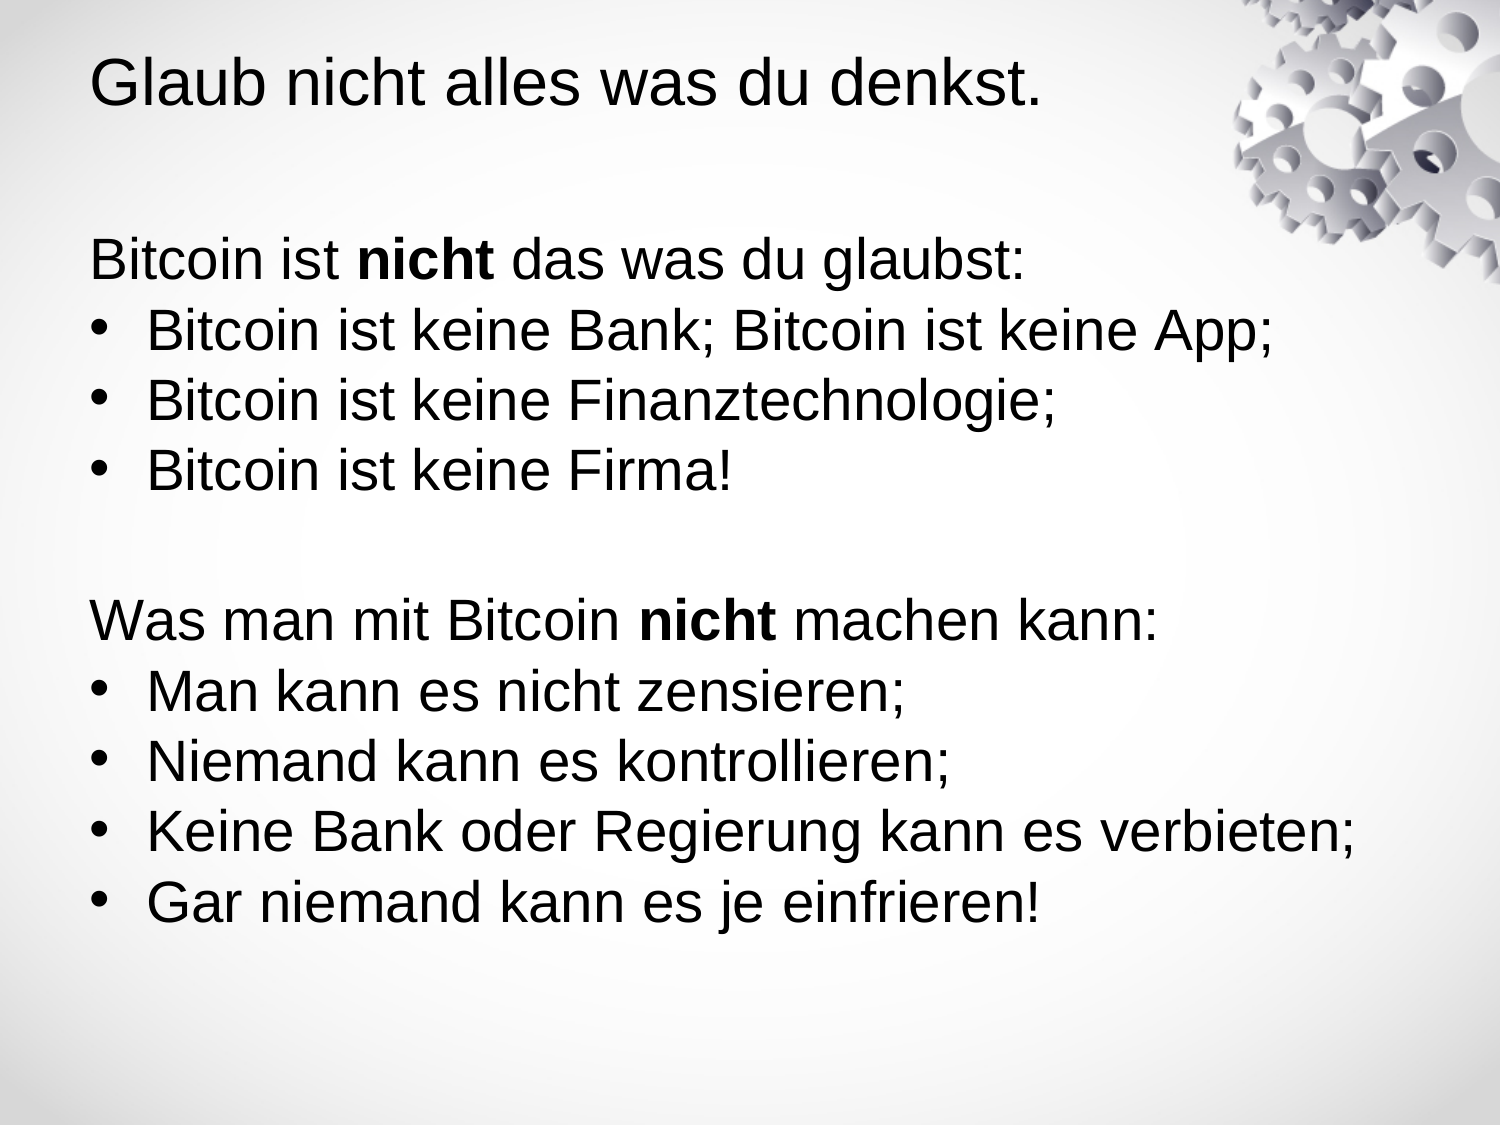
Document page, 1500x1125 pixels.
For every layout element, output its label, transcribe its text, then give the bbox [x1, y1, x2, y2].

list Bitcoin ist nicht das was du glaubst: Bitcoin ist keine Bank; Bitcoin ist keine App; Bitcoin ist keine Finanztechnologie; Bitcoin ist keine Firma! Was man mit Bitcoin nicht machen kann: Man kann es nicht zensieren; Niemand kann es kontrollieren; Keine Bank oder Regierung kann es verbieten; Gar niemand kann es je einfrieren! [75, 192, 1426, 1006]
picture [0, 0, 1500, 1125]
title Glaub nicht alles was du denkst. [75, 31, 1426, 127]
